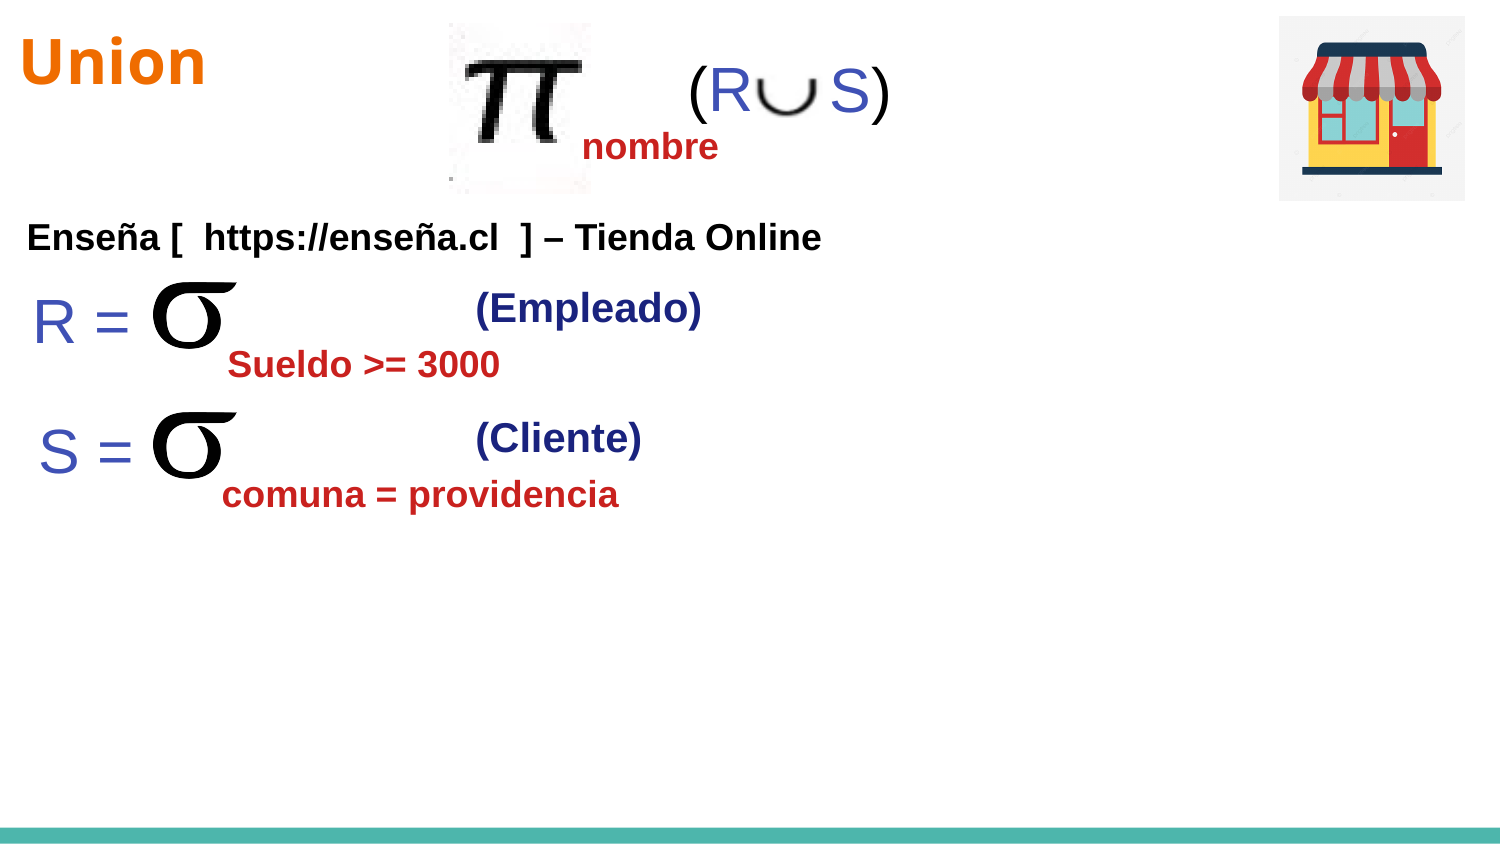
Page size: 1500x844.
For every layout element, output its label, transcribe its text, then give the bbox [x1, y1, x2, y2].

picture [153, 412, 237, 479]
title Union [3, 2, 1402, 119]
text_box comuna = providencia [206, 466, 798, 566]
text_box Sueldo >= 3000 [212, 336, 650, 394]
text_box S) [814, 10, 957, 142]
text_box S = [23, 372, 154, 504]
text_box (Cliente) [460, 407, 733, 516]
text_box Enseña [ https://enseña.cl ] – Tienda Online [11, 208, 1300, 266]
text_box (R [673, 47, 815, 118]
text_box nombre [566, 118, 839, 175]
picture [153, 282, 237, 349]
text_box (Empleado) [460, 277, 733, 386]
picture [449, 23, 591, 194]
picture [1279, 16, 1465, 201]
text_box R = [17, 242, 148, 374]
